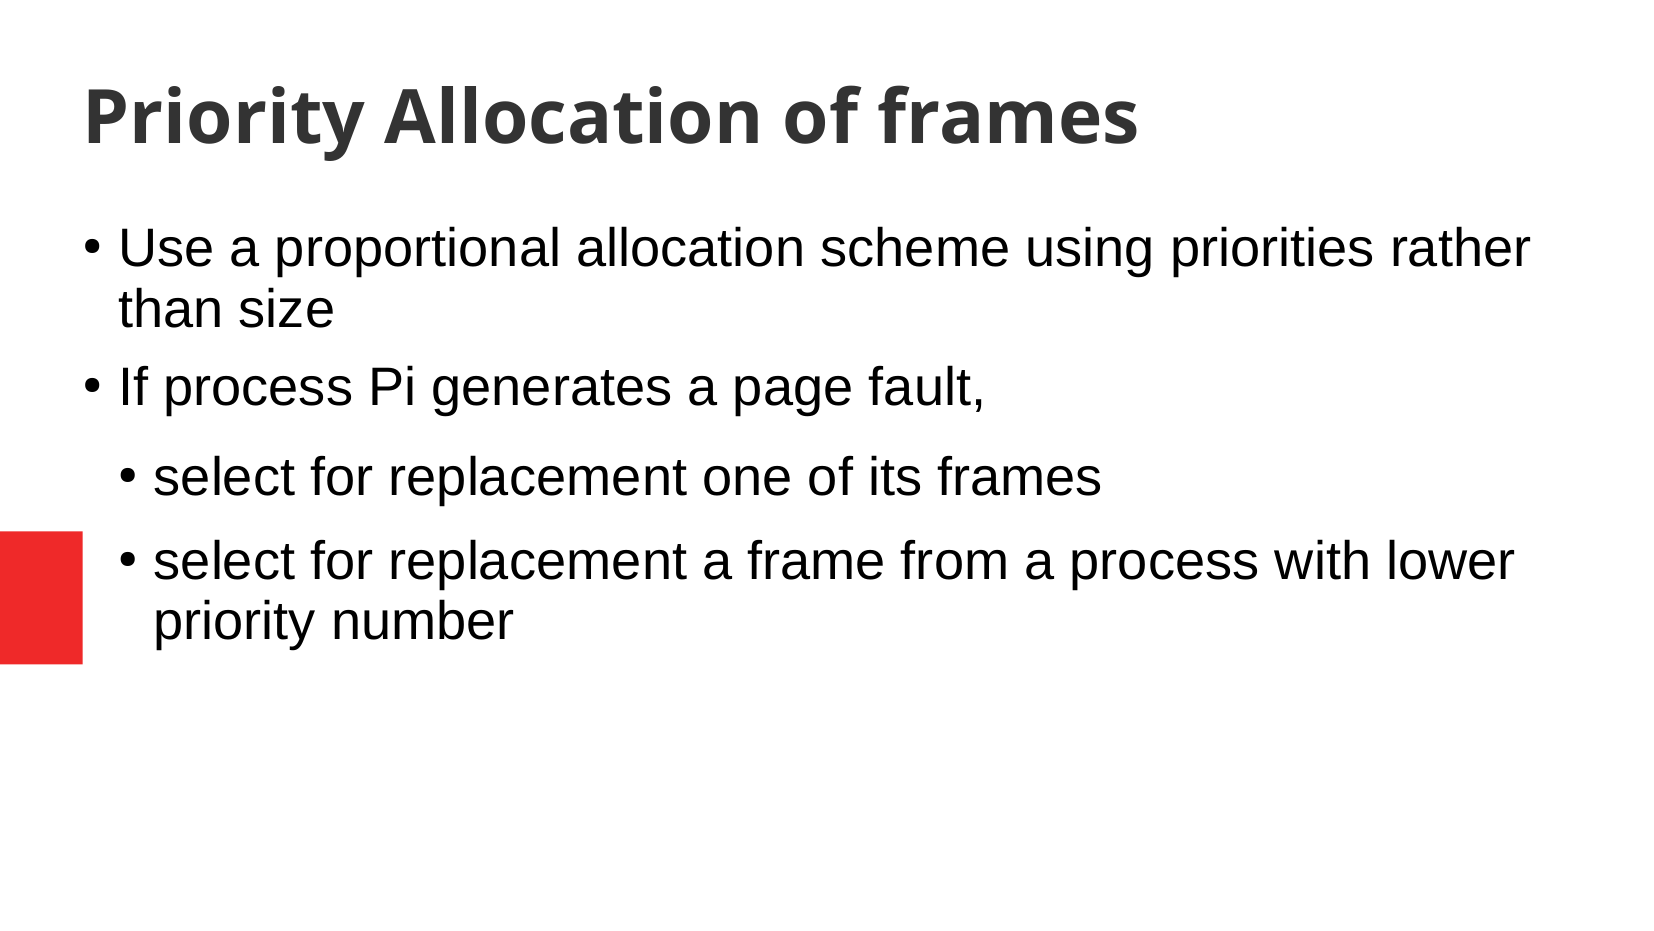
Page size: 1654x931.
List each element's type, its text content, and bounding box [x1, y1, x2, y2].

list Use a proportional allocation scheme using priorities rather than size If process Pi generates a page fault, select for replacement one of its frames select for replacement a frame from a process with lower priority number [82, 217, 1595, 910]
title Priority Allocation of frames [82, 37, 1571, 193]
